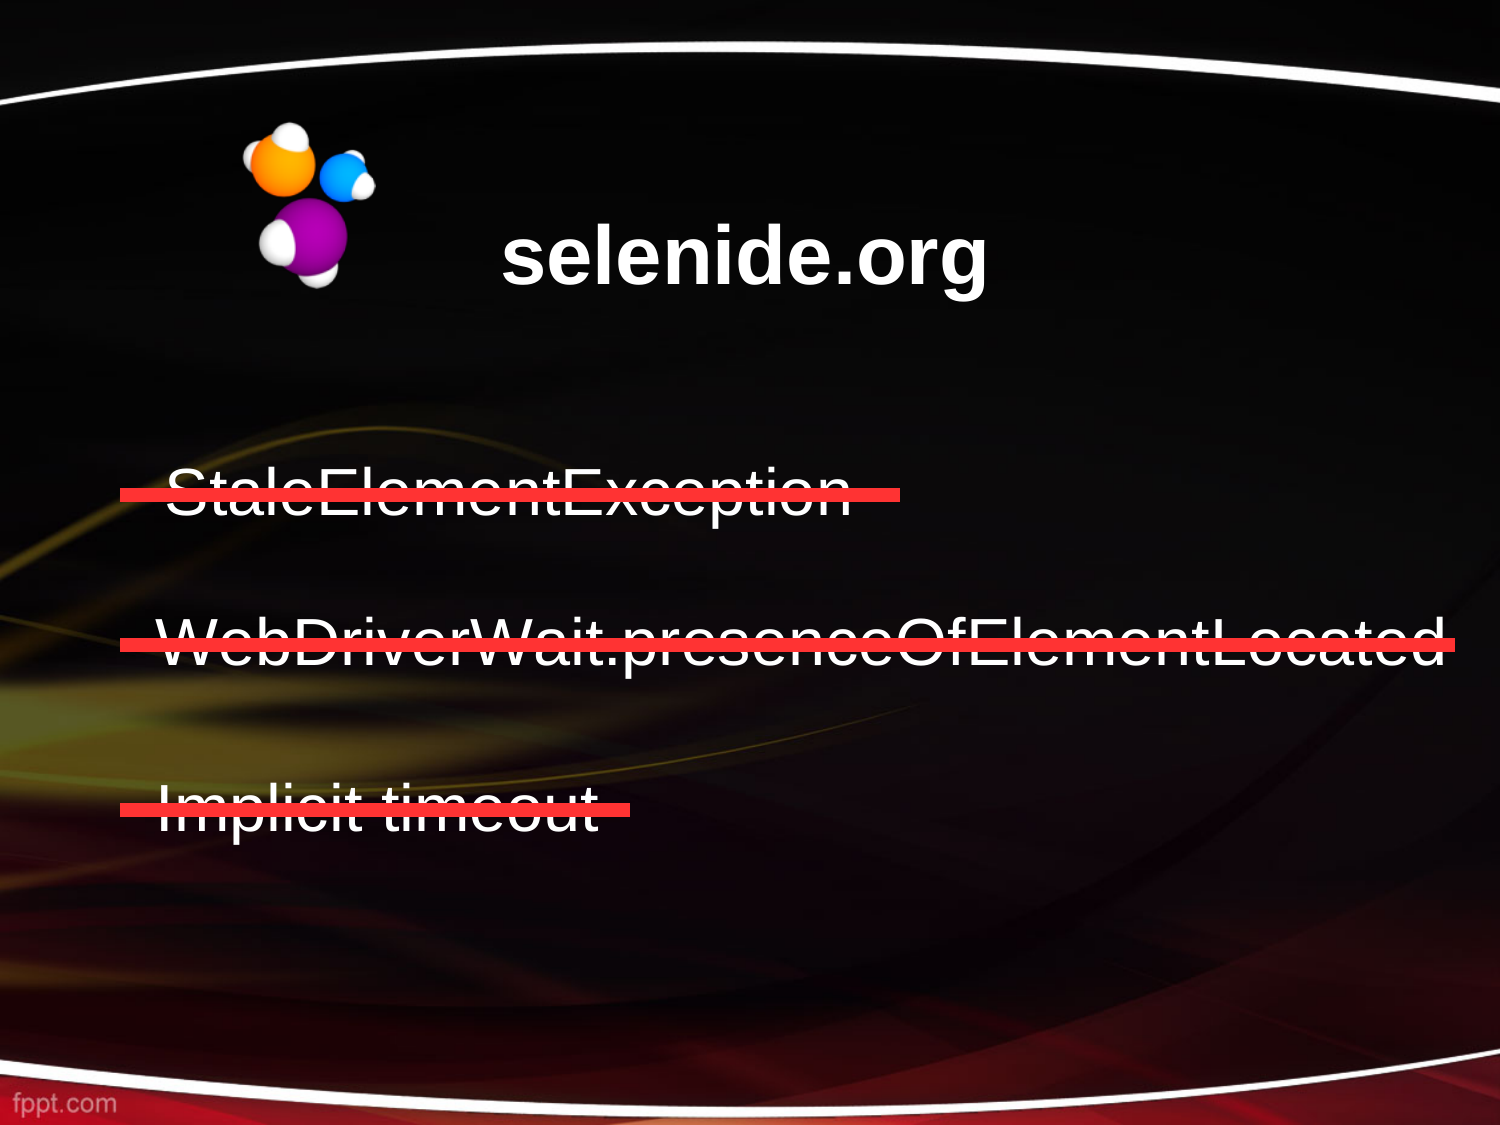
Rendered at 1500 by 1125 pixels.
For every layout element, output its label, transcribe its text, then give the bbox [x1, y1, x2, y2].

title Implicit timeout [140, 723, 1471, 886]
text_box selenide.org [450, 179, 1246, 323]
title WebDriverWait.presenceOfElementLocated [140, 558, 1471, 721]
title StaleElementException [150, 408, 1111, 571]
picture [0, 0, 1500, 1125]
